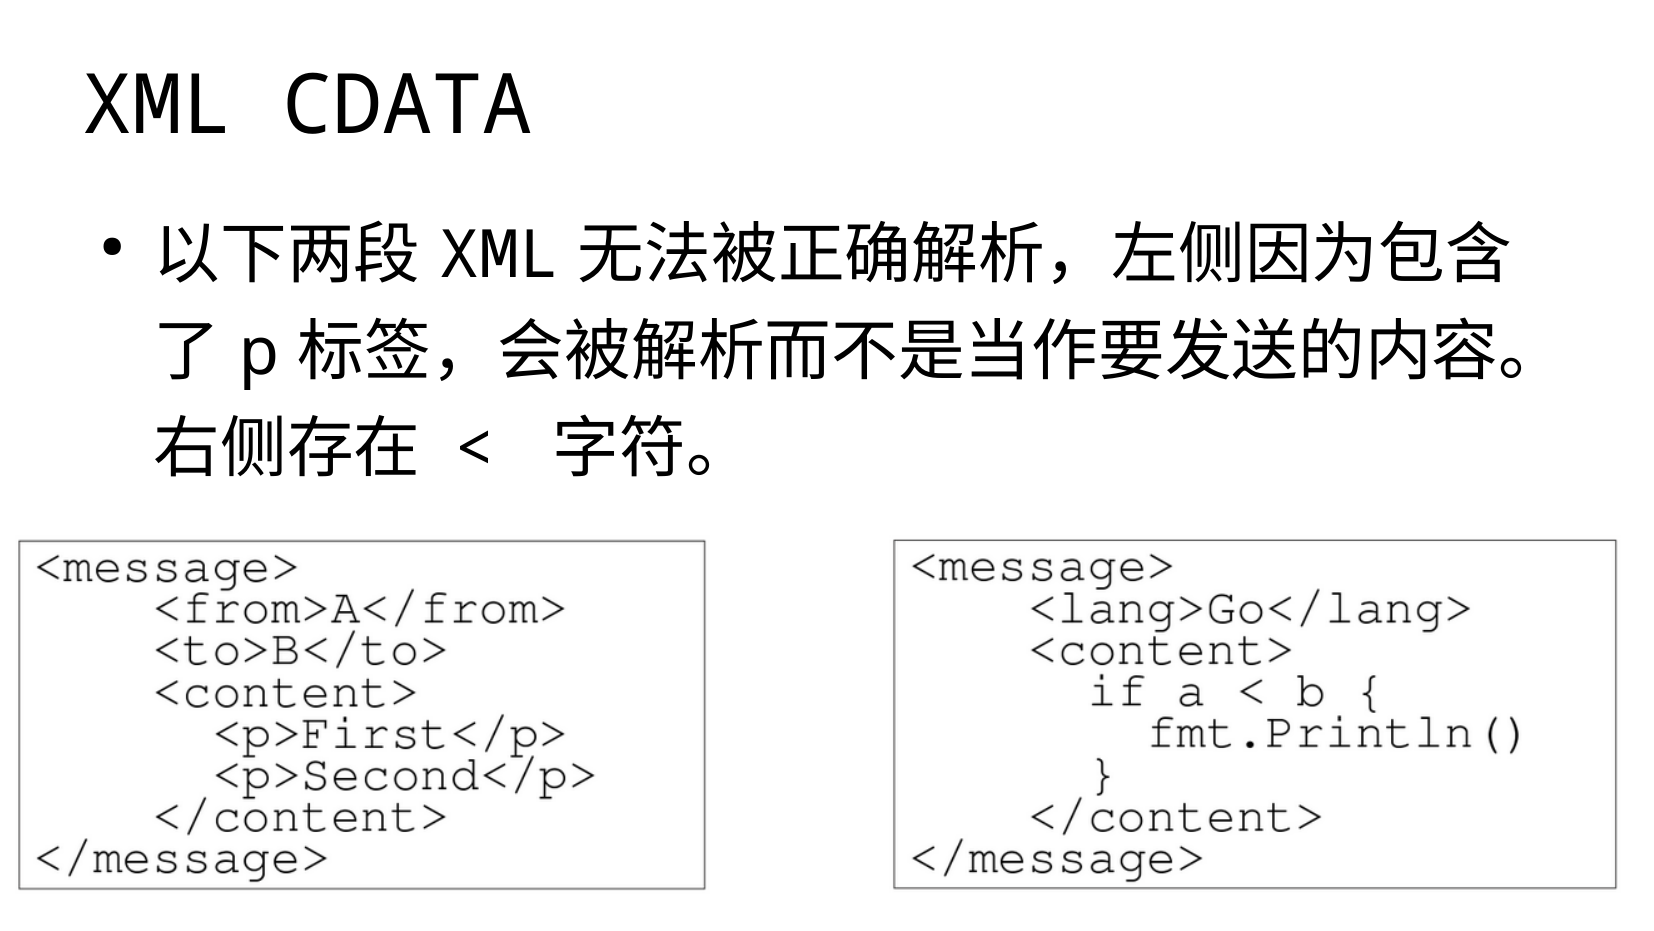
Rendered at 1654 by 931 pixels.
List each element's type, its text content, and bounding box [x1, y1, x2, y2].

list 以下两段XML无法被正确解析，左侧因为包含了p标签，会被解析而不是当作要发送的内容。右侧存在 < 字符。 [82, 199, 1571, 531]
title XML CDATA [82, 37, 1571, 166]
picture [11, 531, 1629, 896]
